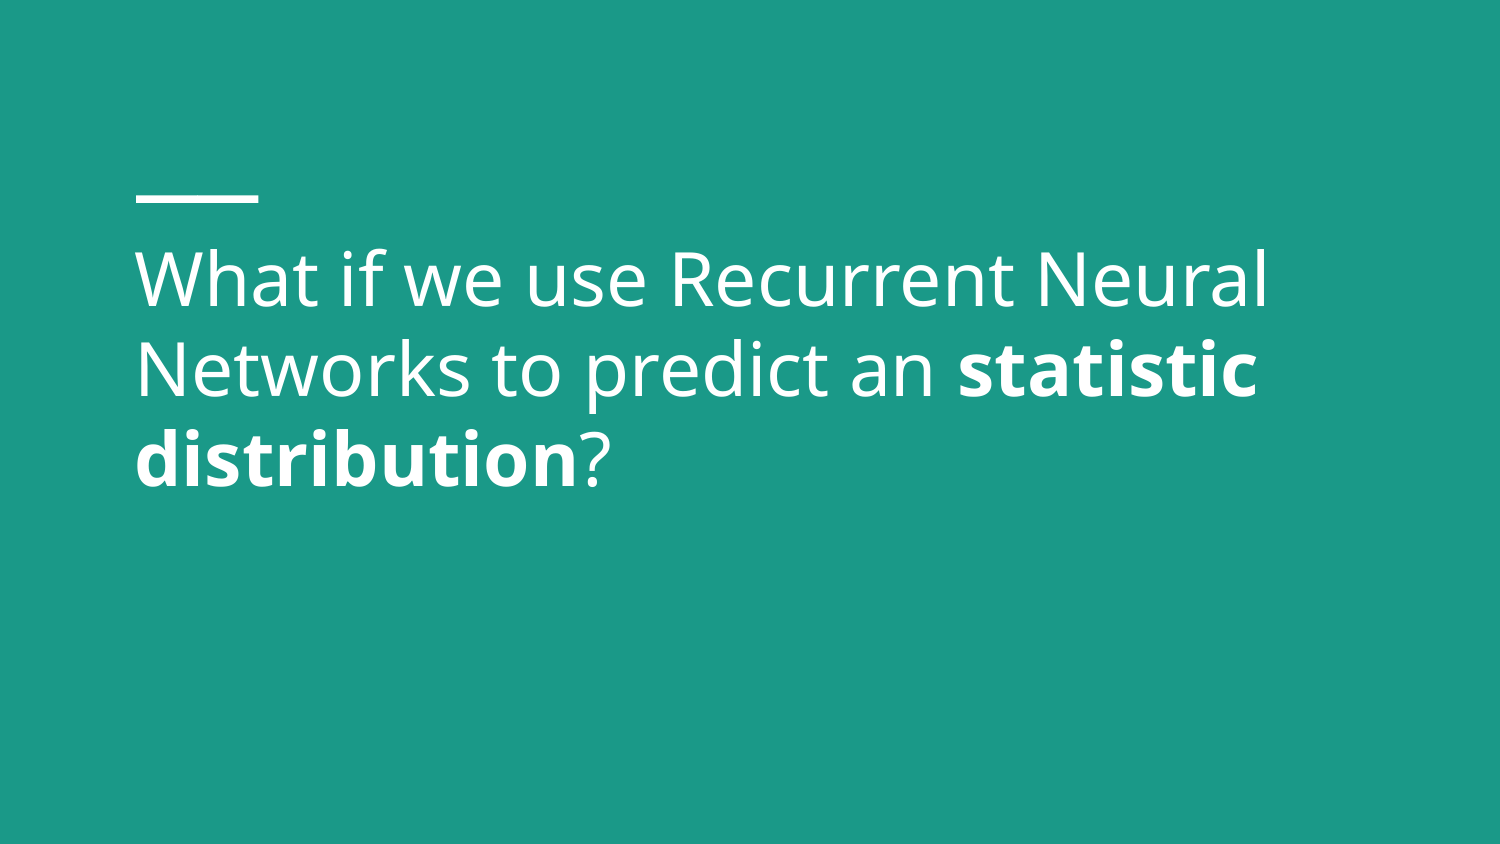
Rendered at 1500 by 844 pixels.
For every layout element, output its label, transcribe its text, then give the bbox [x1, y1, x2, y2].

title What if we use Recurrent Neural Networks to predict an statistic distribution? [119, 216, 1381, 466]
